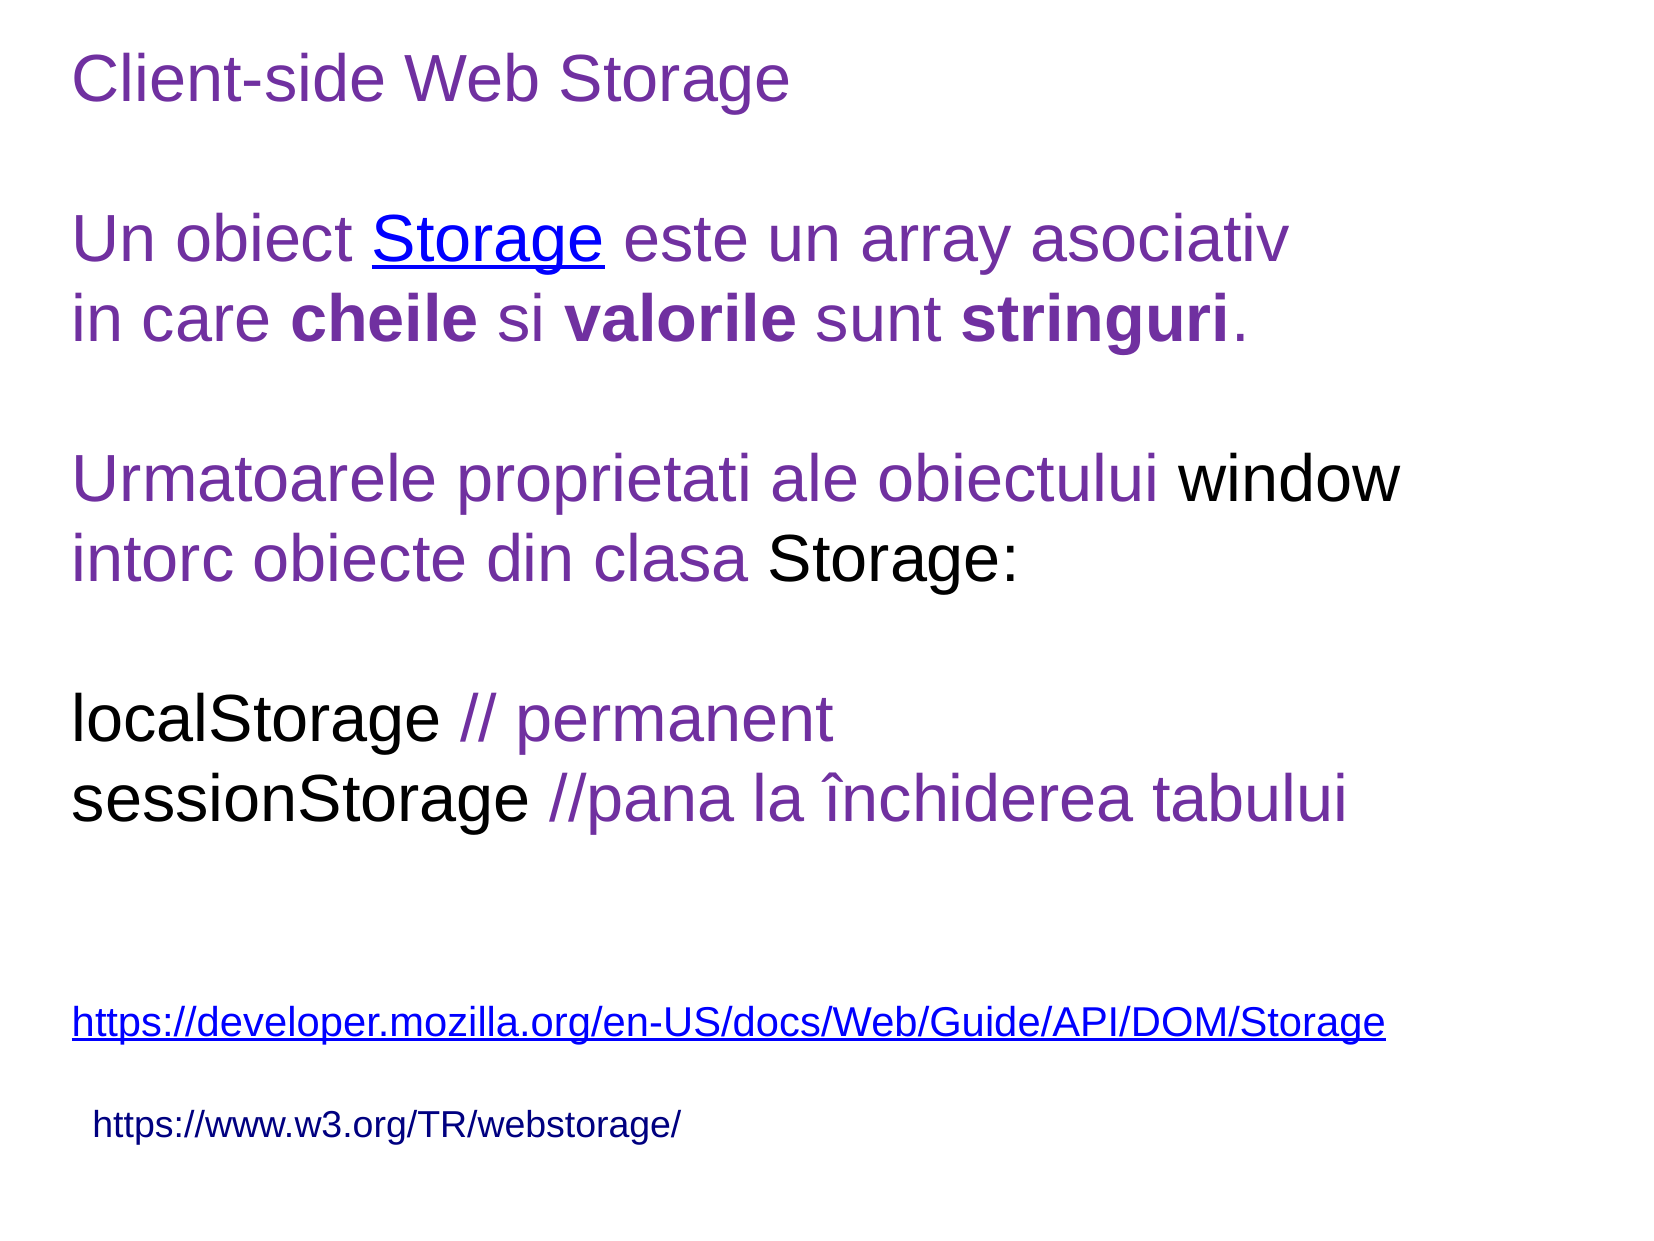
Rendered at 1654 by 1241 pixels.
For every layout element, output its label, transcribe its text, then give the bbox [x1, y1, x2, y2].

text_box https://www.w3.org/TR/webstorage/ [77, 1096, 812, 1167]
text_box Client-side Web Storage Un obiect Storage este un array asociativ in care cheile si valorile sunt stringuri. Urmatoarele proprietati ale obiectului window intorc obiecte din clasa Storage: localStorage // permanent sessionStorage //pana la închiderea tabului https://developer.mozilla.org/en-US/docs/Web/Guide/API/DOM/Storage [56, 27, 1578, 1241]
